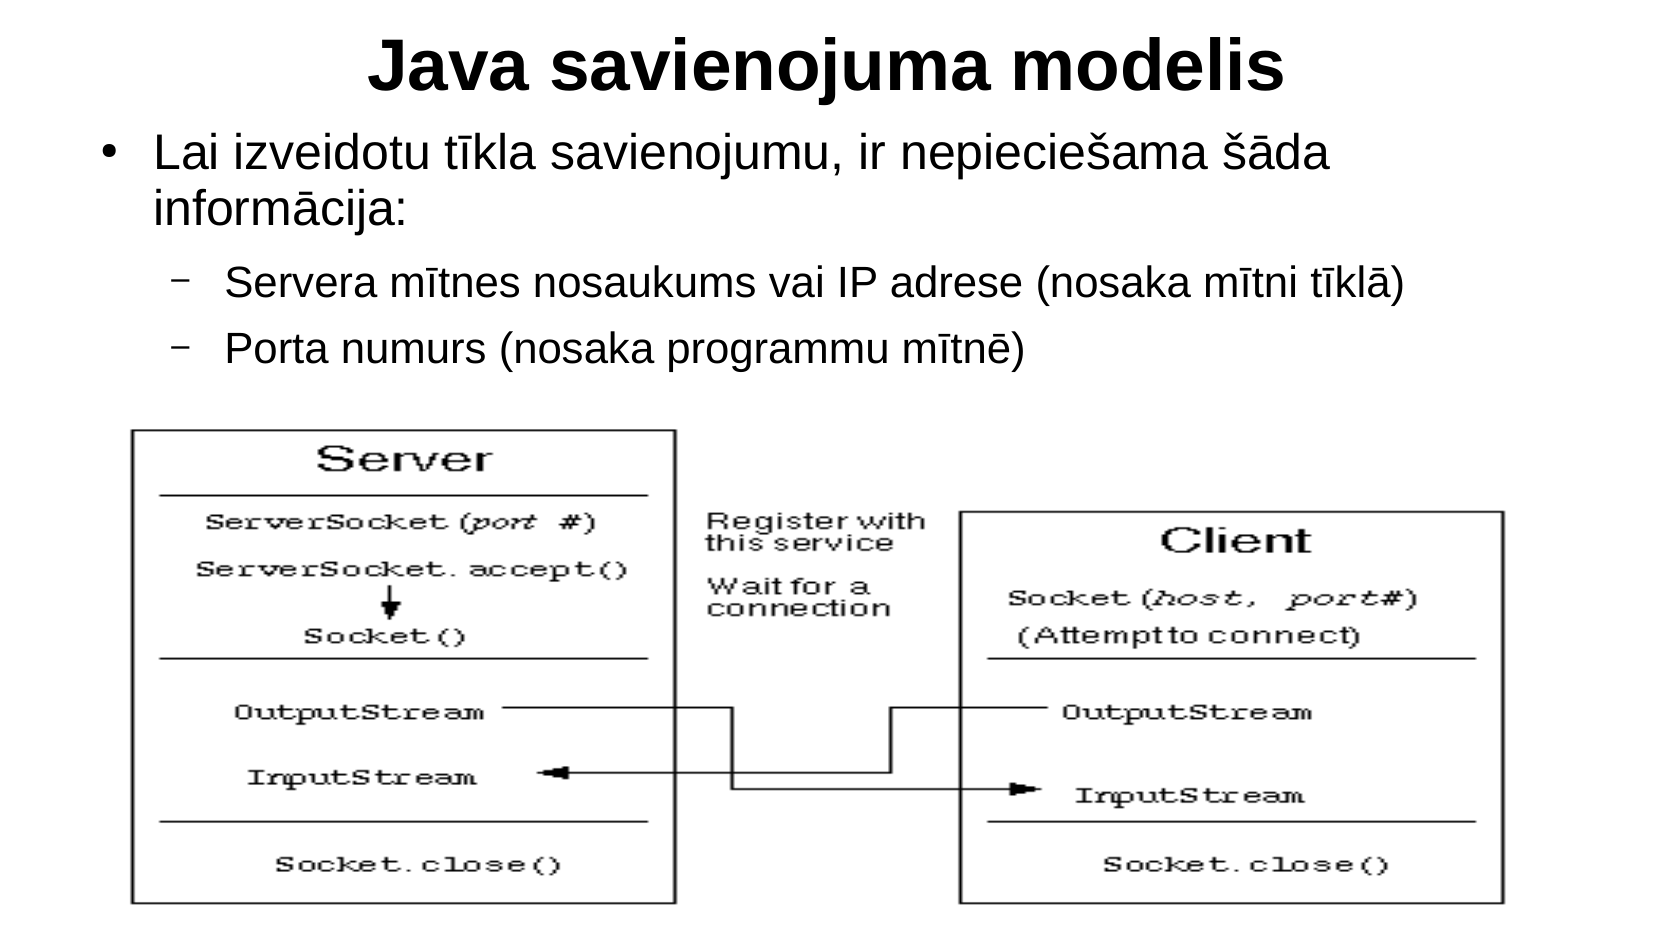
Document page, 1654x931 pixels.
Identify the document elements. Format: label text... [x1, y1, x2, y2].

picture [94, 417, 1550, 931]
list Lai izveidotu tīkla savienojumu, ir nepieciešama šāda informācija: Servera mītnes nosaukums vai IP adrese (nosaka mītni tīklā) Porta numurs (nosaka programmu mītnē) [82, 124, 1571, 417]
title Java savienojuma modelis [82, 24, 1571, 107]
